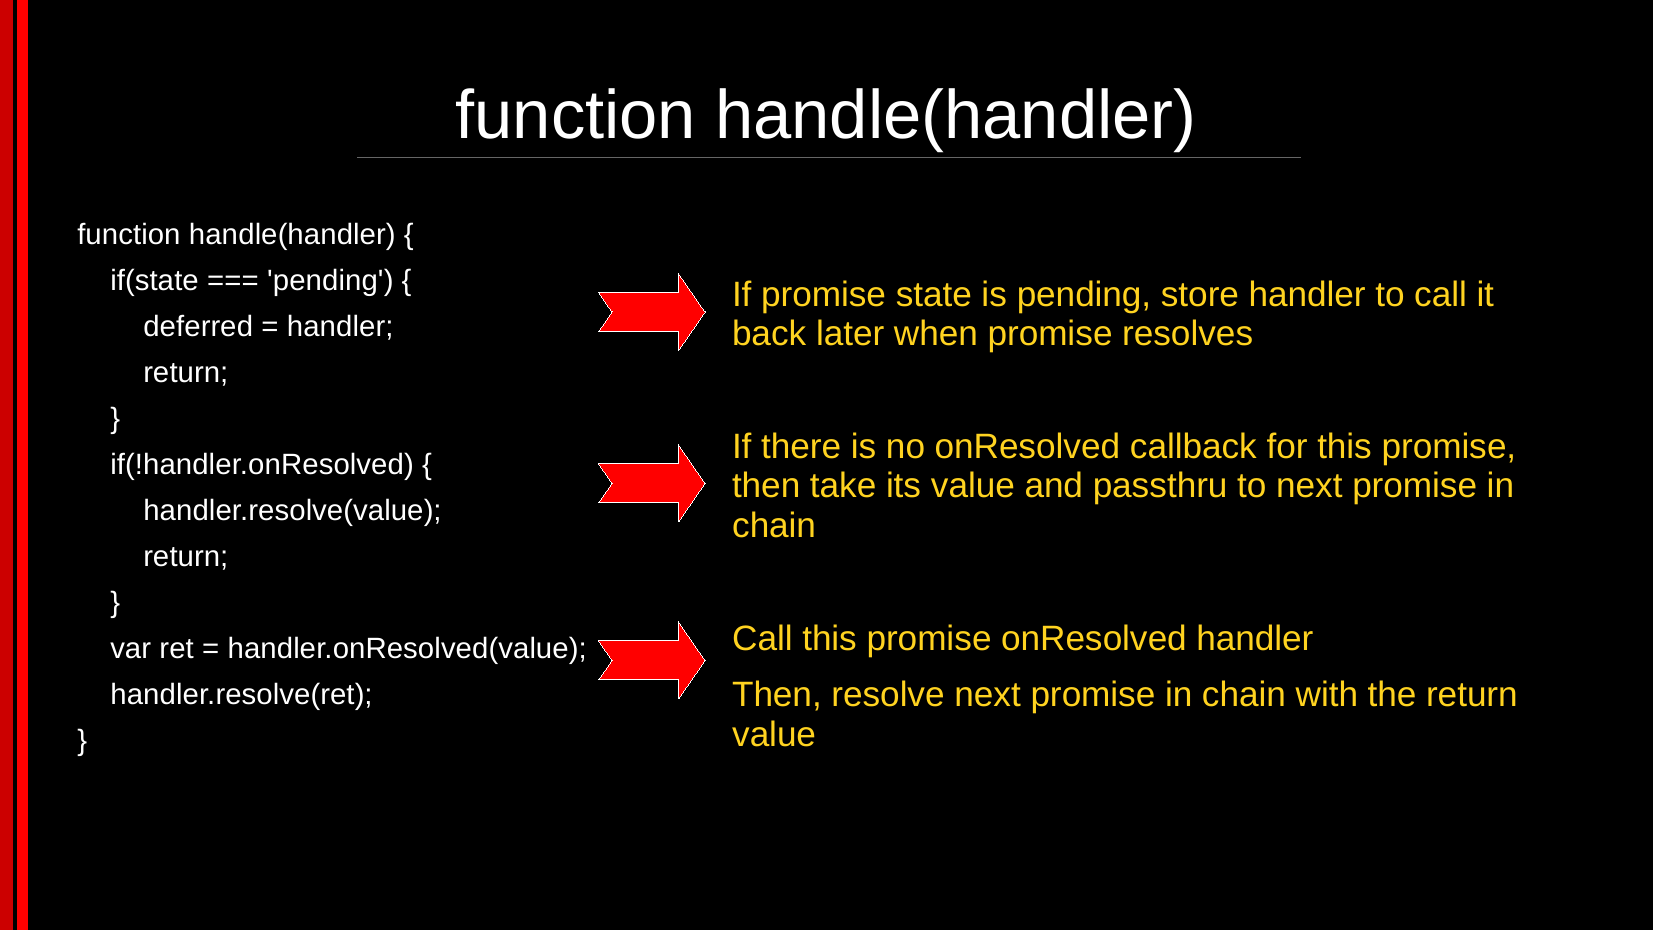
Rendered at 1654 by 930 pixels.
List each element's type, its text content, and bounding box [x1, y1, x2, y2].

list function handle(handler) { if(state === 'pending') { deferred = handler; return; } if(!handler.onResolved) { handler.resolve(value); return; } var ret = handler.onResolved(value); handler.resolve(ret); } [77, 217, 804, 757]
list If promise state is pending, store handler to call it back later when promise resolves If there is no onResolved callback for this promise, then take its value and passthru to next promise in chain Call this promise onResolved handler Then, resolve next promise in chain with the return value [804, 217, 1573, 757]
text_box [598, 621, 706, 699]
title function handle(handler) [82, 36, 1571, 193]
text_box [598, 273, 706, 351]
text_box [598, 444, 706, 522]
